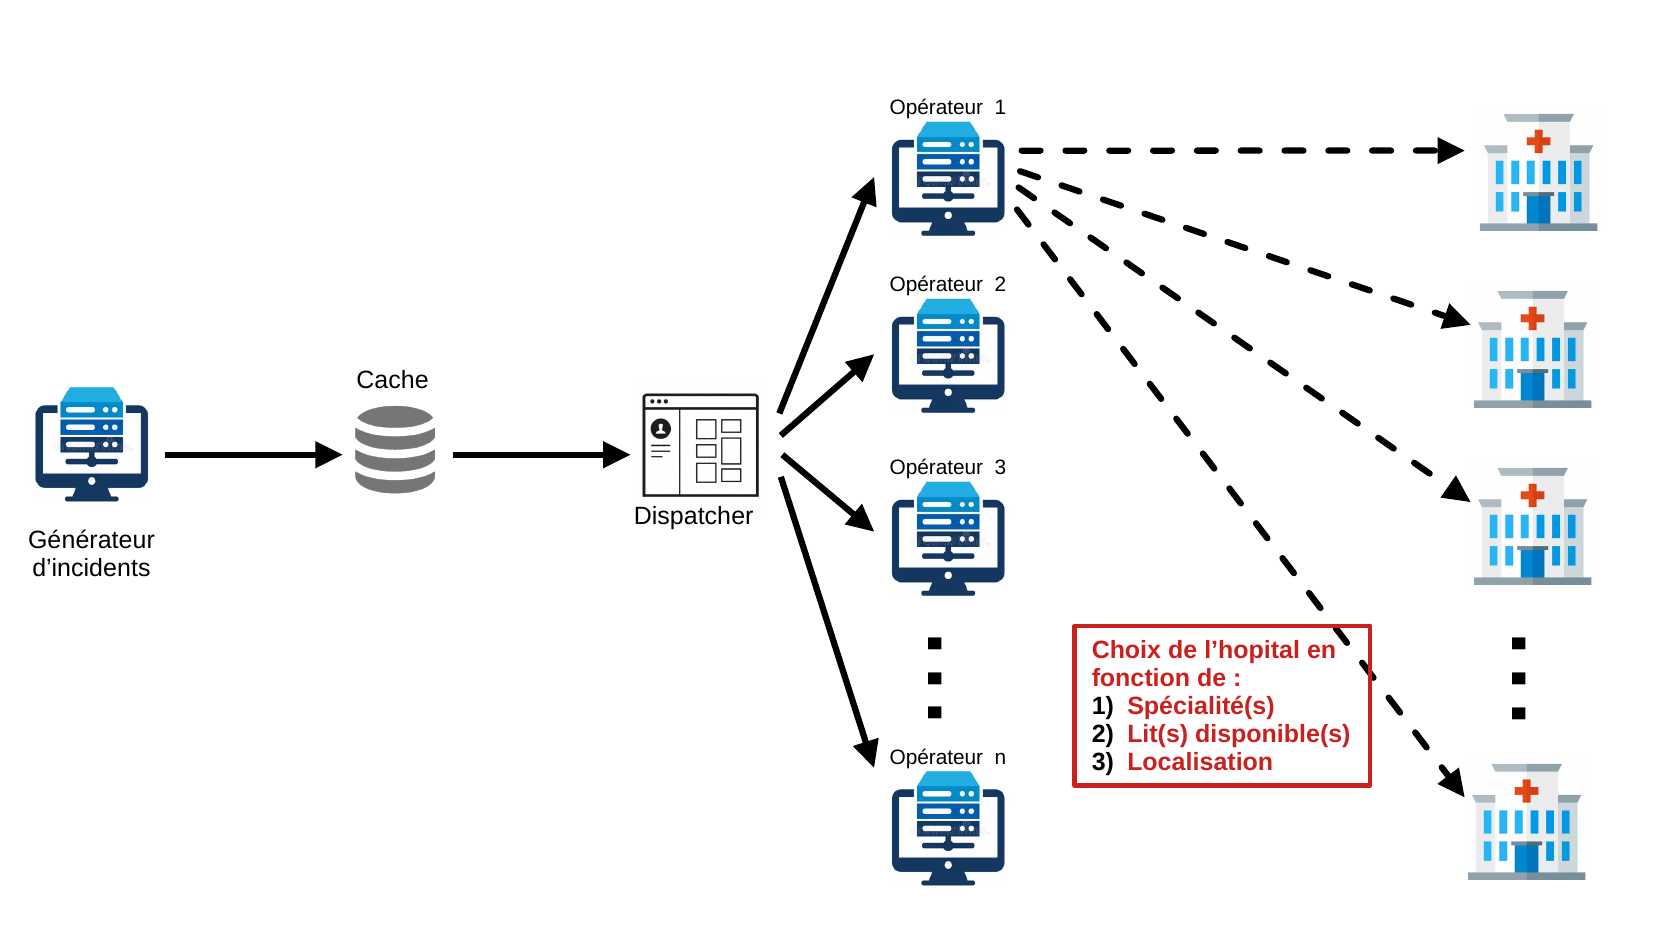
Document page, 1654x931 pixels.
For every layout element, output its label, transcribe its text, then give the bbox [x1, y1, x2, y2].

picture [1470, 283, 1595, 408]
picture [874, 150, 1022, 237]
picture [874, 511, 1022, 597]
text_box ... [1478, 611, 1634, 760]
picture [342, 402, 448, 502]
text_box Opérateur n [874, 738, 1022, 800]
picture [1476, 106, 1601, 231]
text_box Opérateur 2 [874, 265, 1022, 328]
text_box Cache [289, 358, 497, 402]
picture [1470, 460, 1595, 585]
text_box Opérateur 3 [874, 448, 1022, 511]
picture [633, 377, 768, 494]
picture [1464, 756, 1589, 880]
text_box Générateur d’incidents [0, 518, 195, 590]
text_box Opérateur 1 [874, 88, 1022, 150]
picture [874, 328, 1022, 414]
picture [874, 800, 1022, 886]
text_box Dispatcher [790, 494, 833, 622]
text_box Dispatcher [555, 494, 823, 622]
text_box Choix de l’hopital en fonction de : Spécialité(s) Lit(s) disponible(s) Localisation [1074, 625, 1371, 786]
picture [17, 383, 166, 502]
text_box ... [894, 611, 1049, 760]
